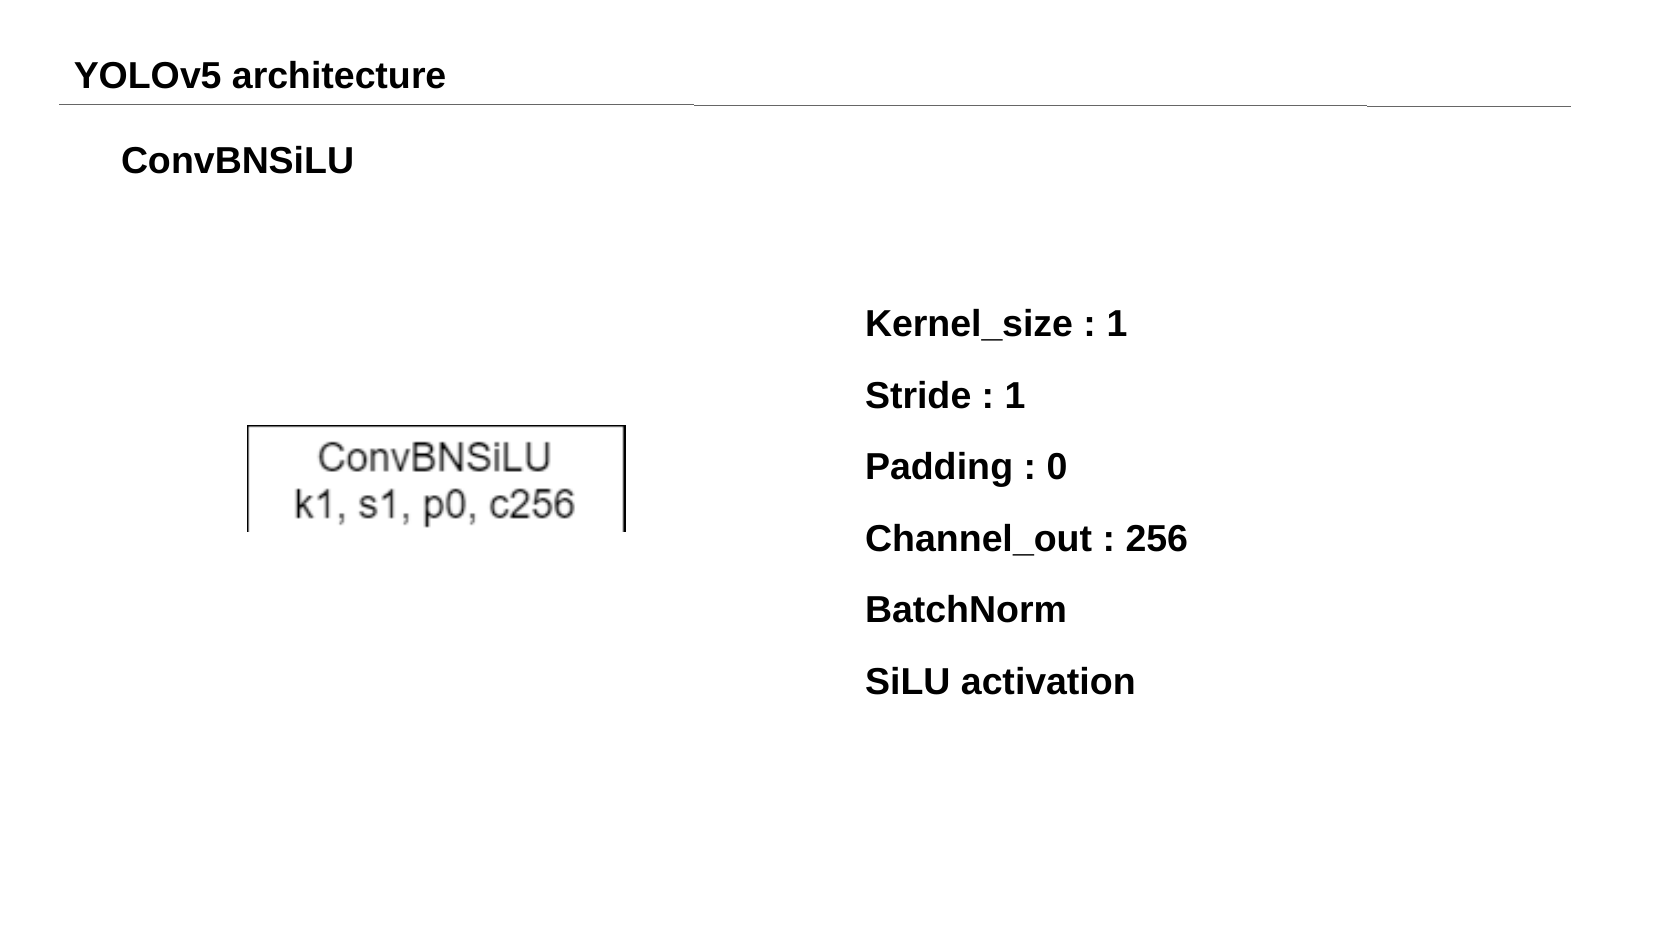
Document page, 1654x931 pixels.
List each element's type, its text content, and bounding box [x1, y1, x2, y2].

picture [247, 425, 626, 532]
text_box Kernel_size : 1 Stride : 1 Padding : 0 Channel_out : 256 BatchNorm SiLU activation [850, 295, 1501, 563]
text_box ConvBNSiLU [106, 132, 567, 189]
text_box YOLOv5 architecture [59, 47, 520, 104]
